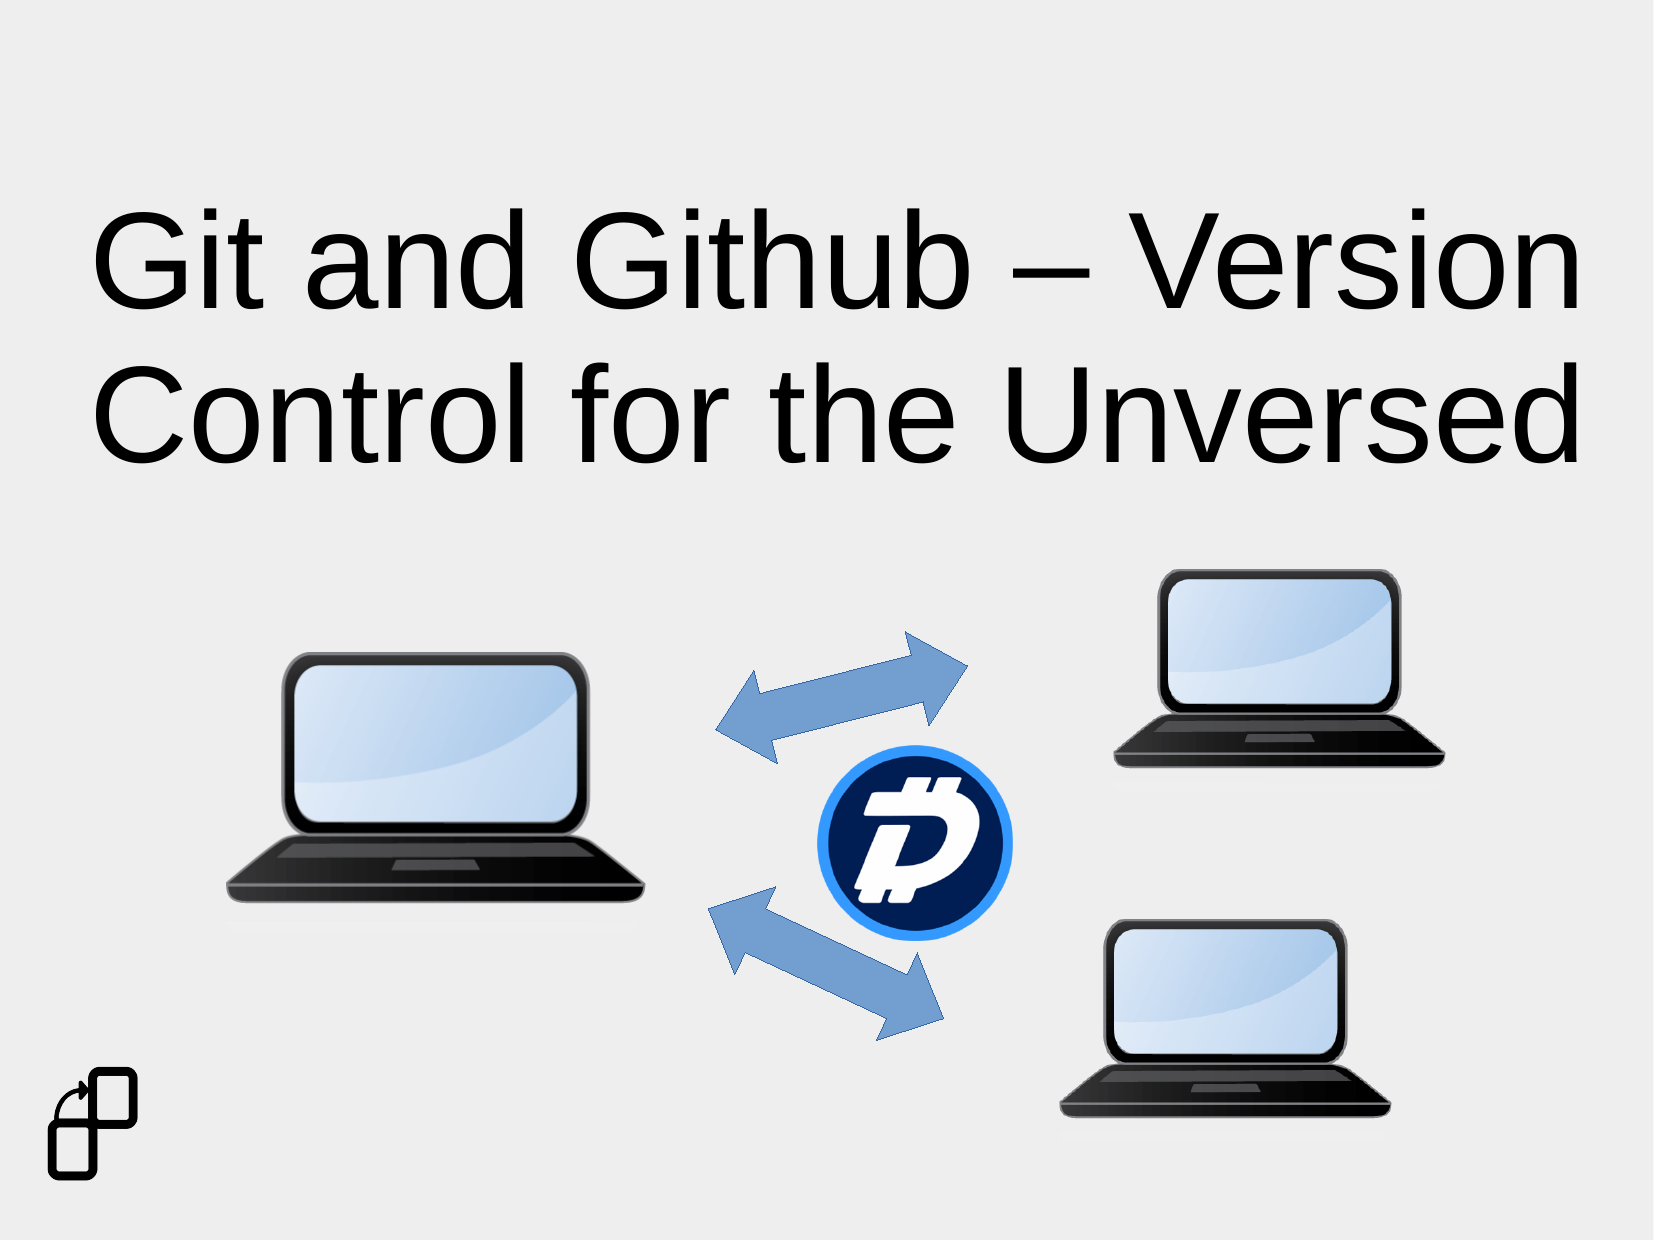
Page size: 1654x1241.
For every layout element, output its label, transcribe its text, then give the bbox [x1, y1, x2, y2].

picture [30, 1062, 153, 1186]
picture [817, 745, 1013, 941]
picture [1044, 904, 1406, 1155]
picture [1098, 554, 1460, 805]
picture [207, 634, 664, 950]
text_box [715, 631, 968, 764]
text_box [708, 886, 944, 1041]
title Git and Github – Version Control for the Unversed [86, 0, 1591, 706]
